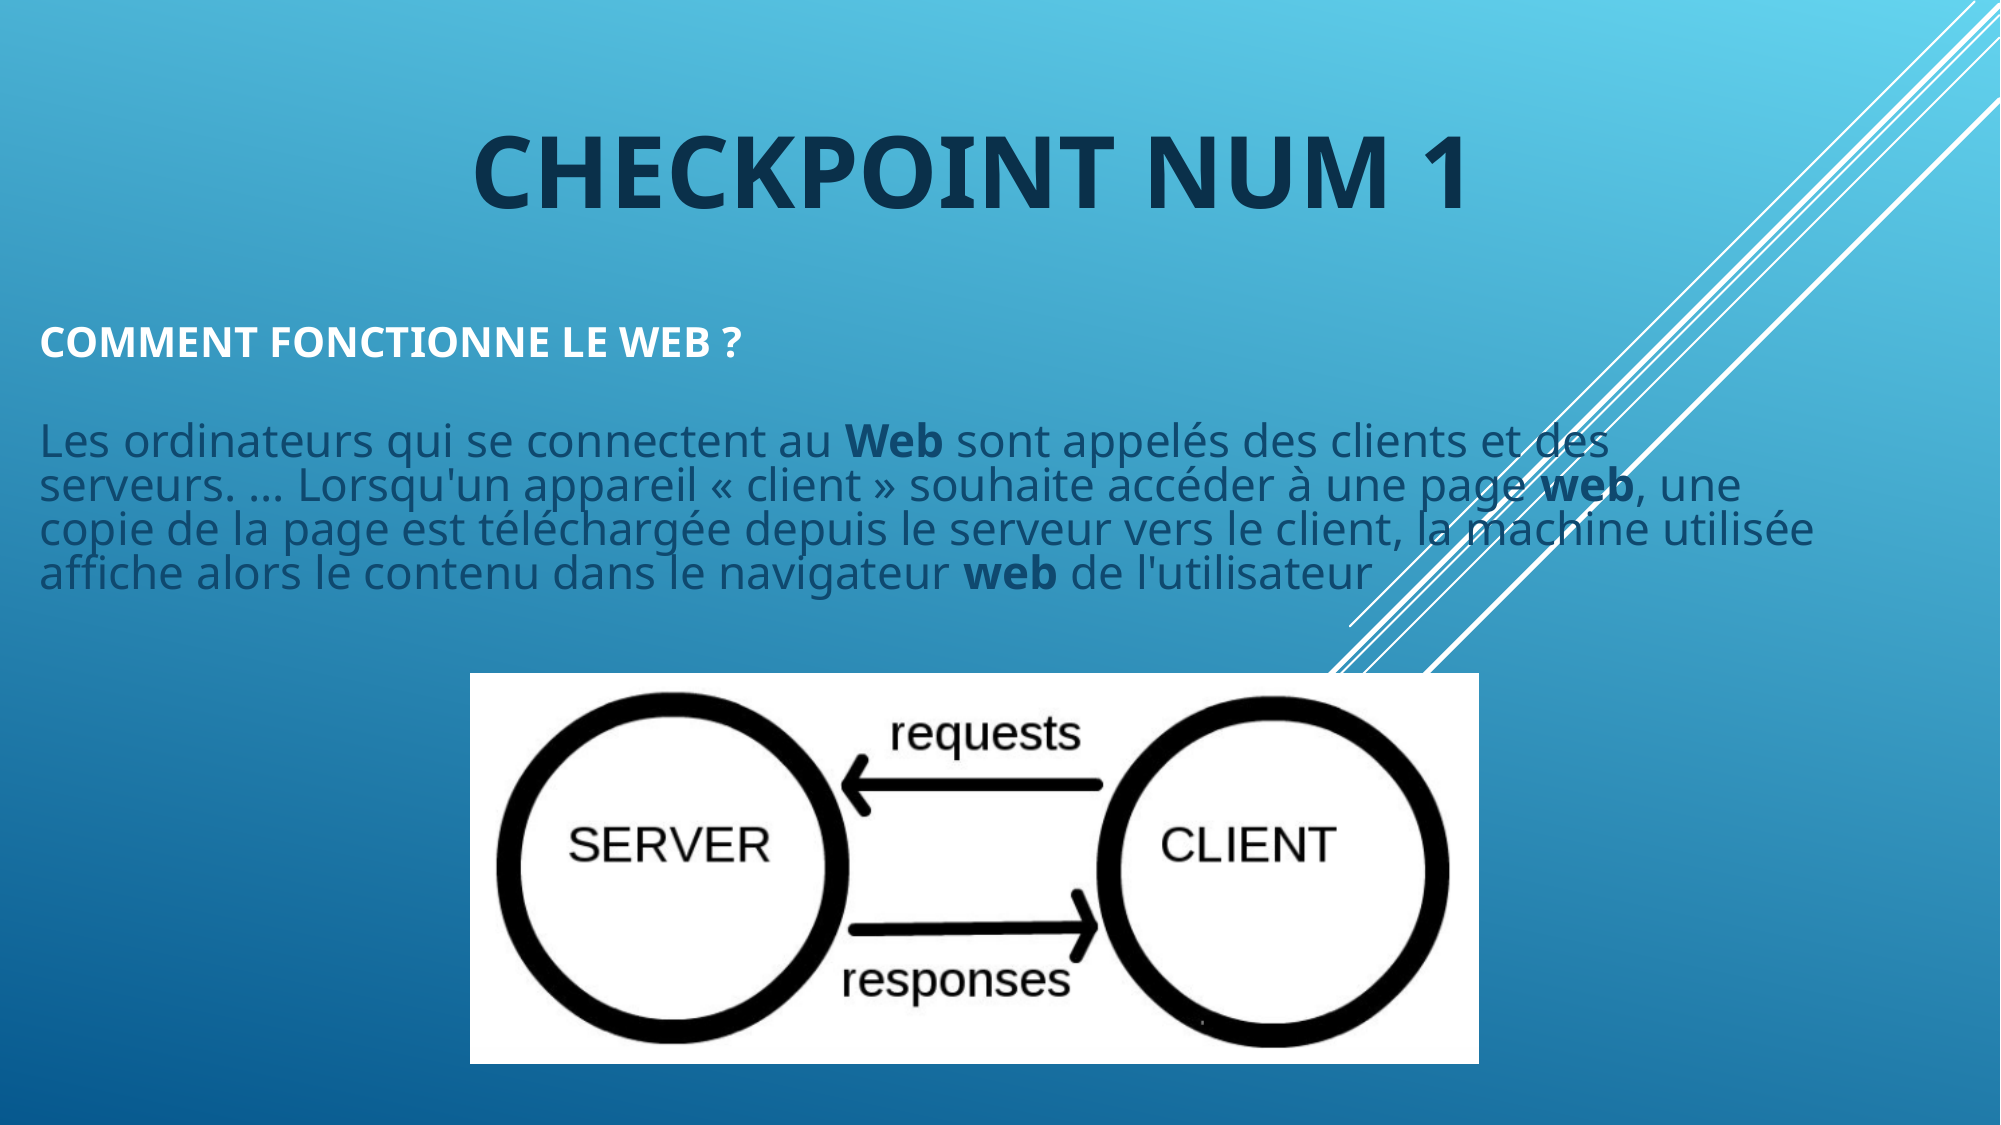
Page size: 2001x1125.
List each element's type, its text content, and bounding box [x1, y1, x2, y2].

title Checkpoint num 1 [455, 91, 1768, 236]
subtitle COMMENT FONCTIONNE LE WEB ? Les ordinateurs qui se connectent au Web sont appelés des clients et des serveurs. ... Lorsqu'un appareil « client » souhaite accéder à une page web, une copie de la page est téléchargée depuis le serveur vers le client, la machine utilisée affiche alors le contenu dans le navigateur web de l'utilisateur [24, 317, 1861, 641]
picture [470, 673, 1479, 1064]
